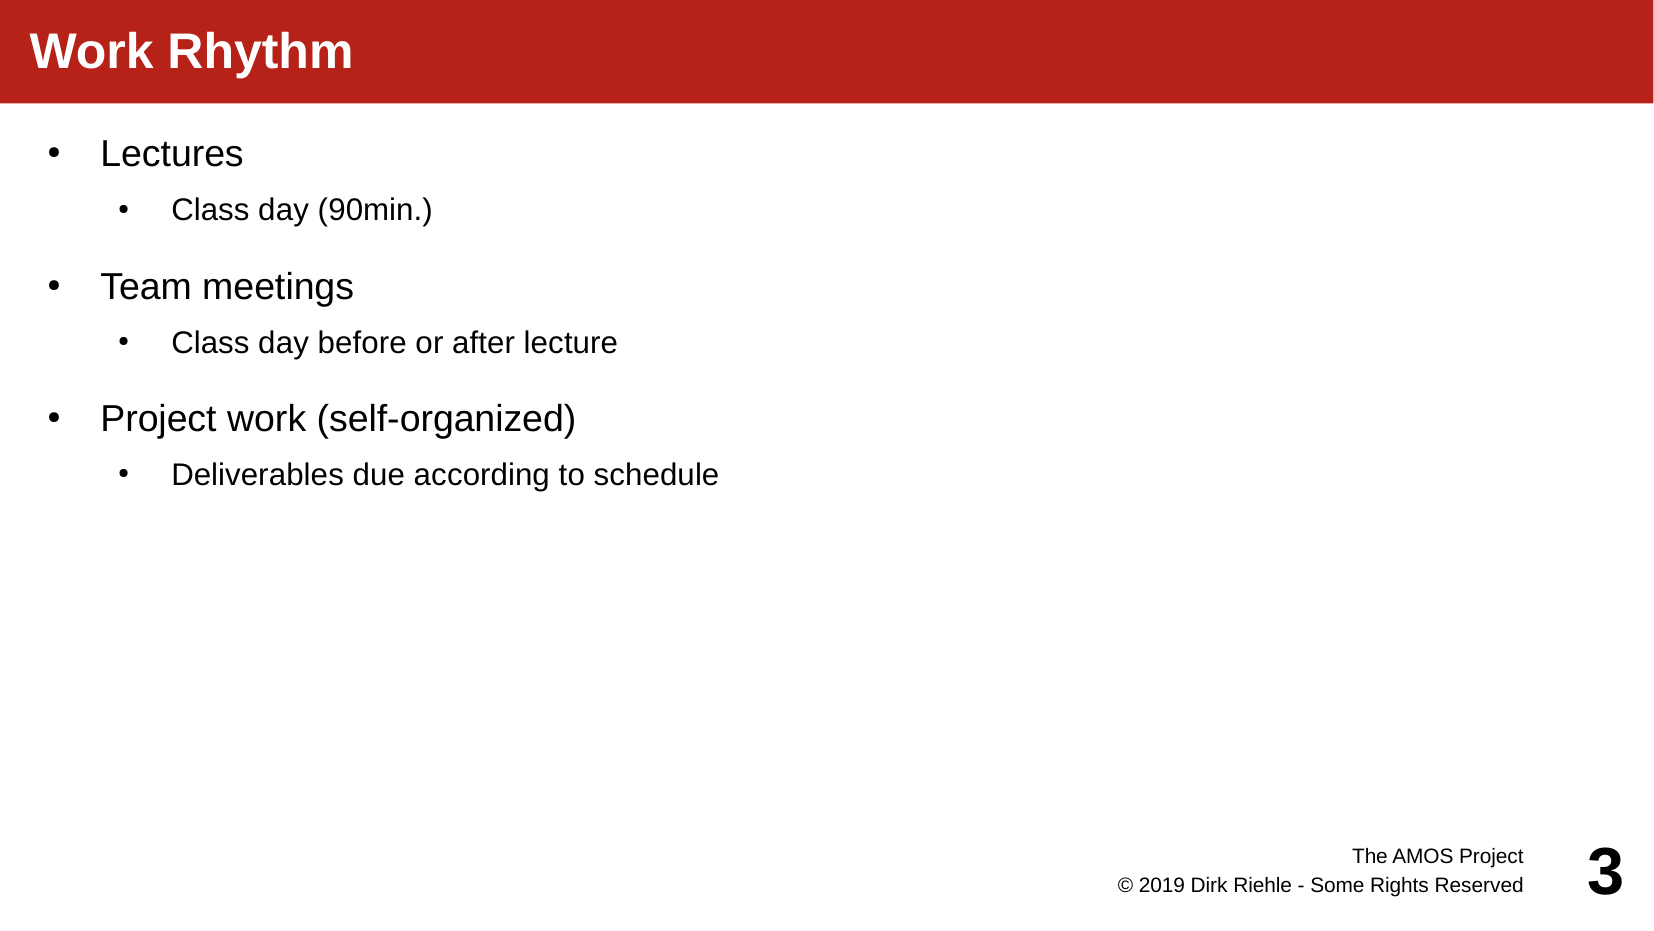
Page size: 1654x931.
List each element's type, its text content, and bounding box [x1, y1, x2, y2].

title Work Rhythm [0, 0, 1654, 104]
list Lectures Class day (90min.) Team meetings Class day before or after lecture Project work (self-organized) Deliverables due according to schedule [29, 132, 1625, 798]
